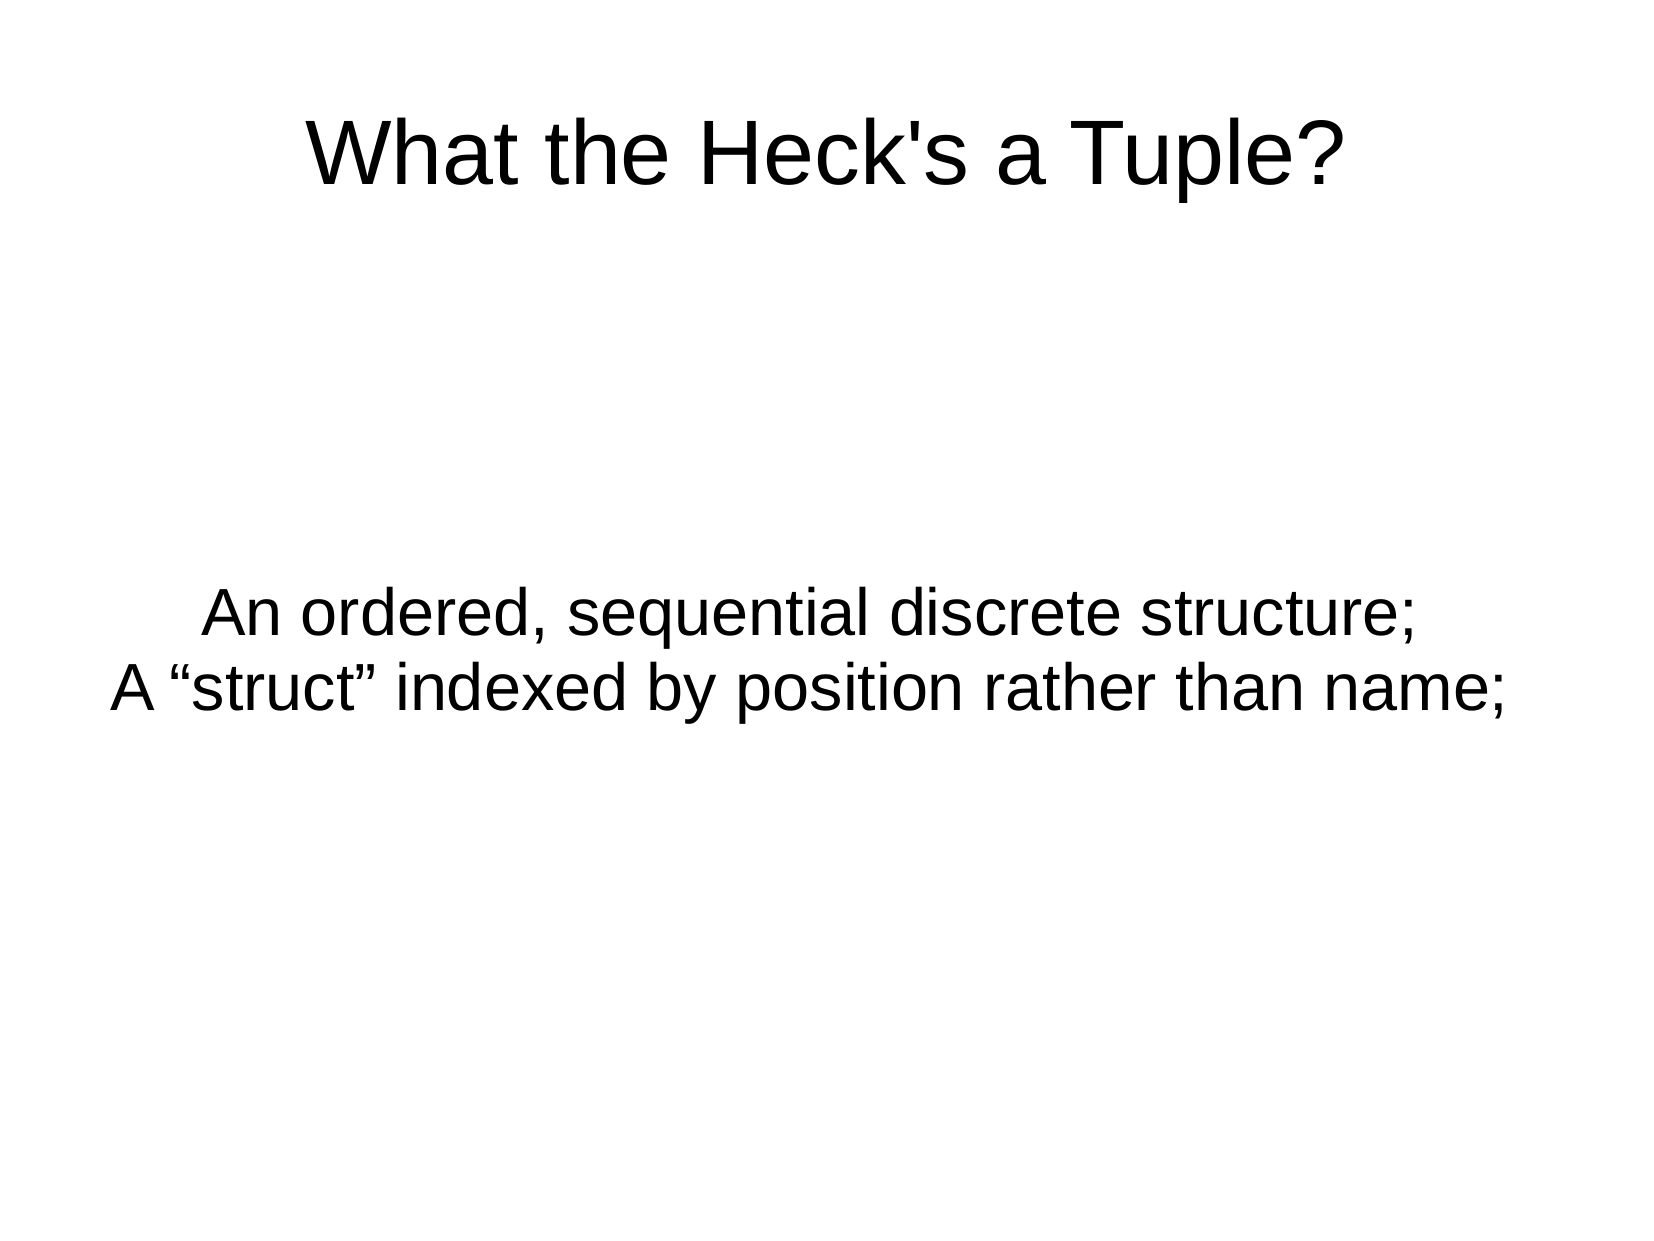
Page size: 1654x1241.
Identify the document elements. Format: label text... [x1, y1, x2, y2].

title What the Heck's a Tuple? [82, 49, 1571, 257]
subtitle An ordered, sequential discrete structure; A “struct” indexed by position rather than name; [82, 290, 1538, 1010]
